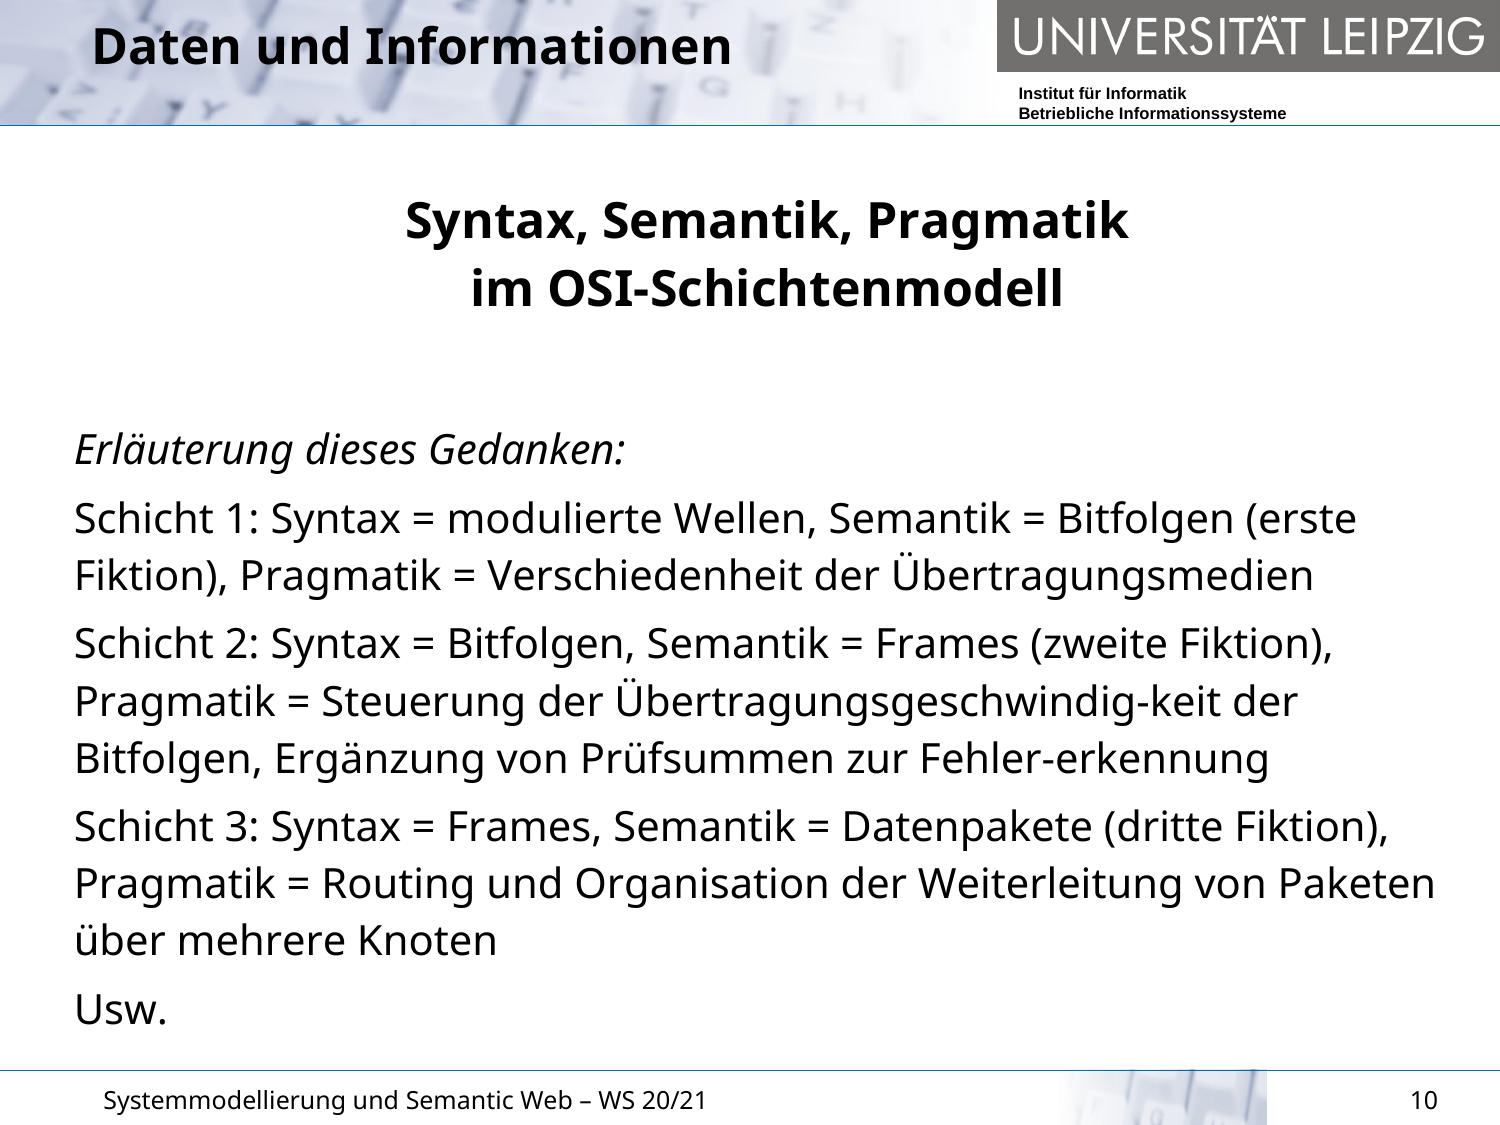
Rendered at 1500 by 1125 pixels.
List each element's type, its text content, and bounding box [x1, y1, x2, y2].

picture [1057, 1071, 1267, 1125]
text_box Daten und Informationen [76, 6, 762, 82]
picture [0, 0, 1500, 125]
list Syntax, Semantik, Pragmatik im OSI-Schichtenmodell Erläuterung dieses Gedanken: Schicht 1: Syntax = modulierte Wellen, Semantik = Bitfolgen (erste Fiktion), Pragmatik = Verschiedenheit der Übertragungsmedien Schicht 2: Syntax = Bitfolgen, Semantik = Frames (zweite Fiktion), Pragmatik = Steuerung der Übertragungsgeschwindig-keit der Bitfolgen, Ergänzung von Prüfsummen zur Fehler-erkennung Schicht 3: Syntax = Frames, Semantik = Datenpakete (dritte Fiktion), Pragmatik = Routing und Organisation der Weiterleitung von Paketen über mehrere Knoten Usw. [59, 177, 1477, 1063]
